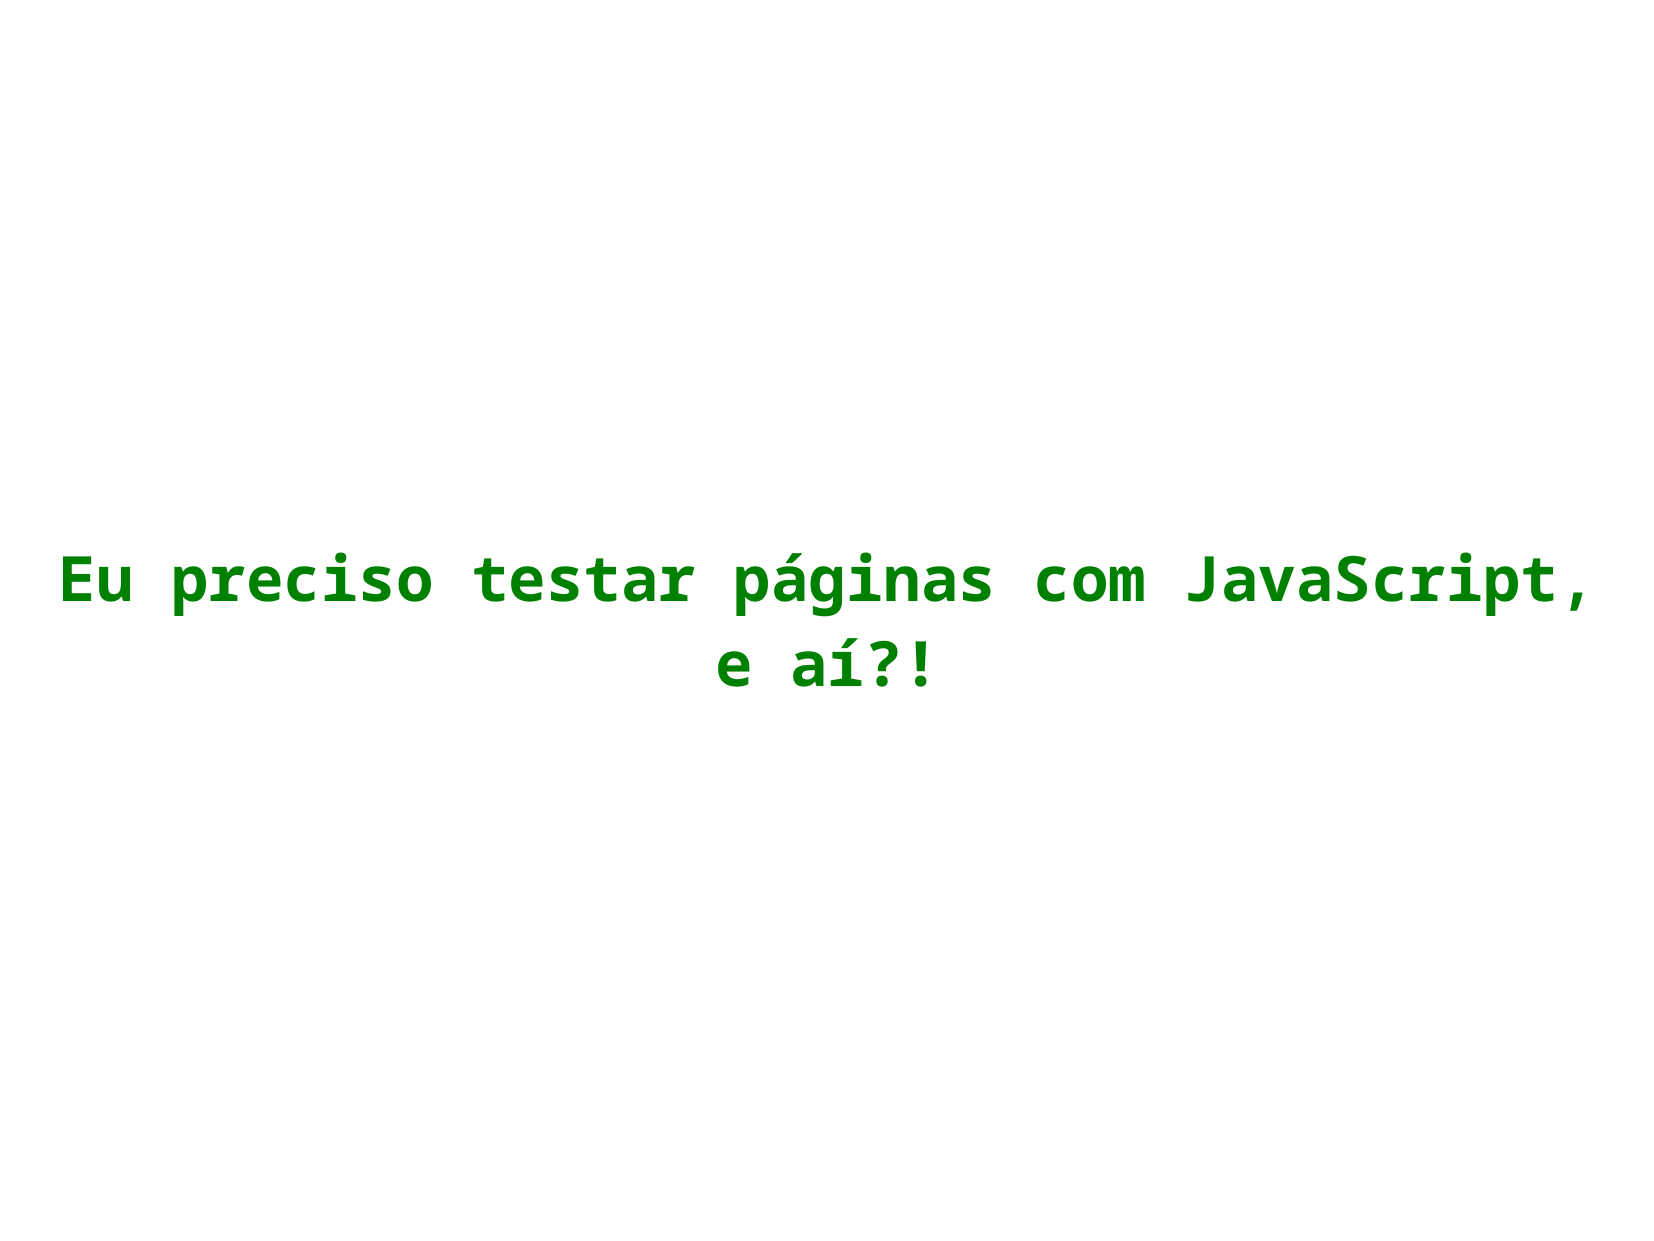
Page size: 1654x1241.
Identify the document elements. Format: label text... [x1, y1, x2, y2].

text_box Eu preciso testar páginas com JavaScript, e aí?! [44, 527, 1622, 691]
